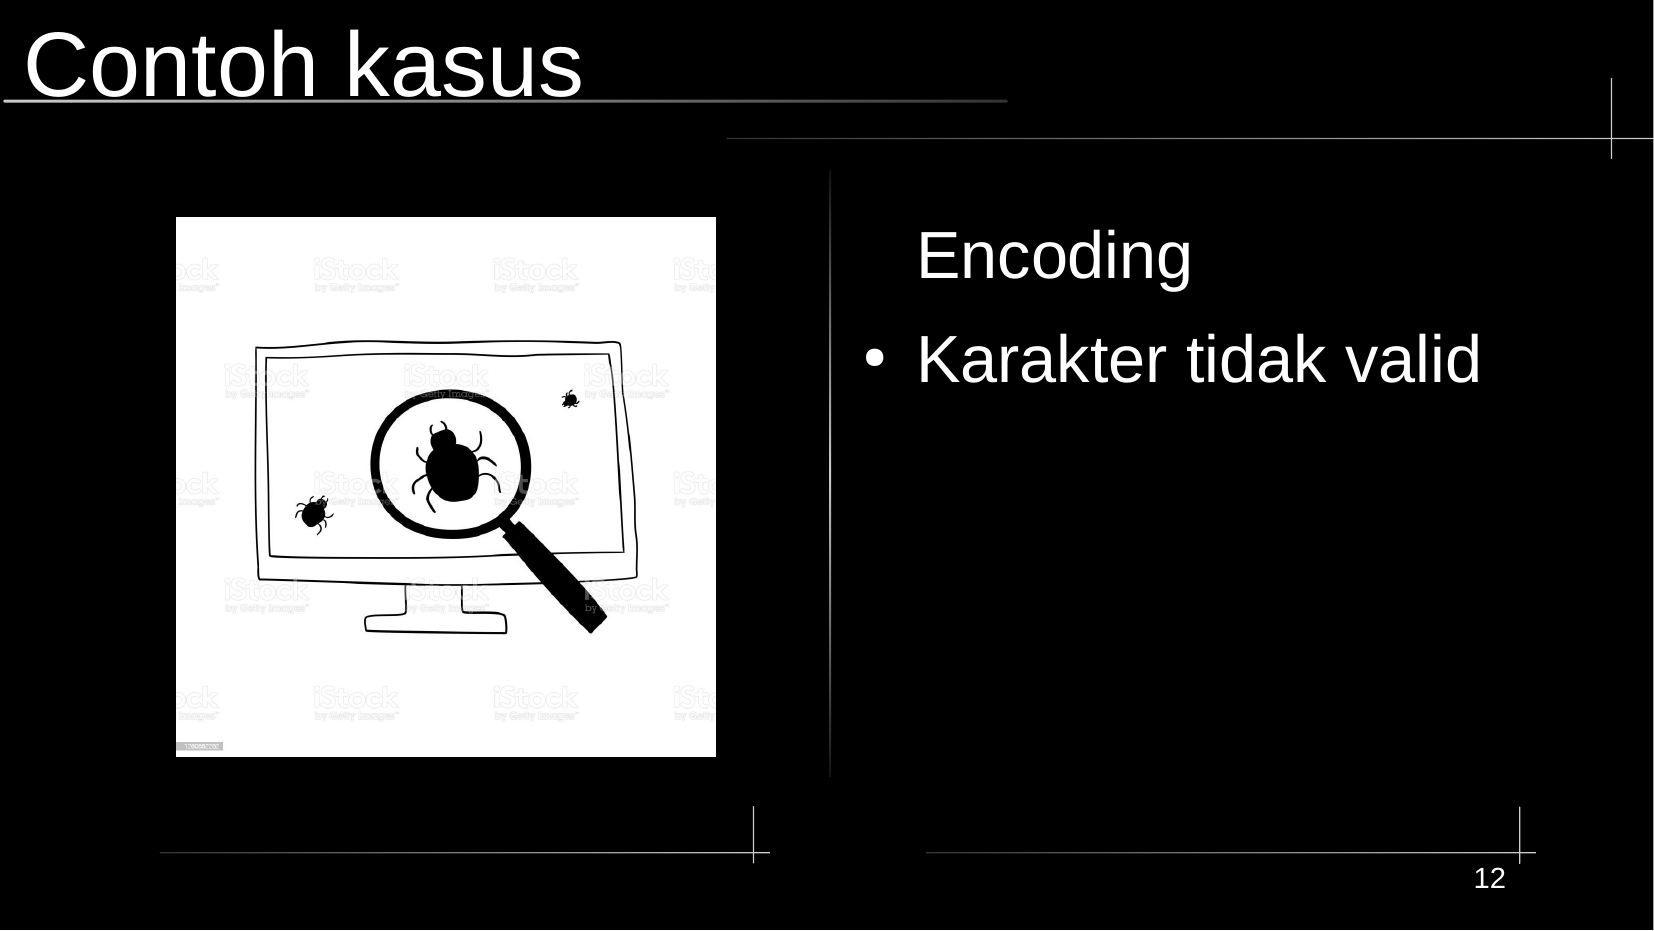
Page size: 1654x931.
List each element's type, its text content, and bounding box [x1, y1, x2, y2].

picture [176, 217, 716, 758]
title Contoh kasus [23, 11, 1589, 119]
list Encoding Karakter tidak valid [845, 217, 1572, 758]
